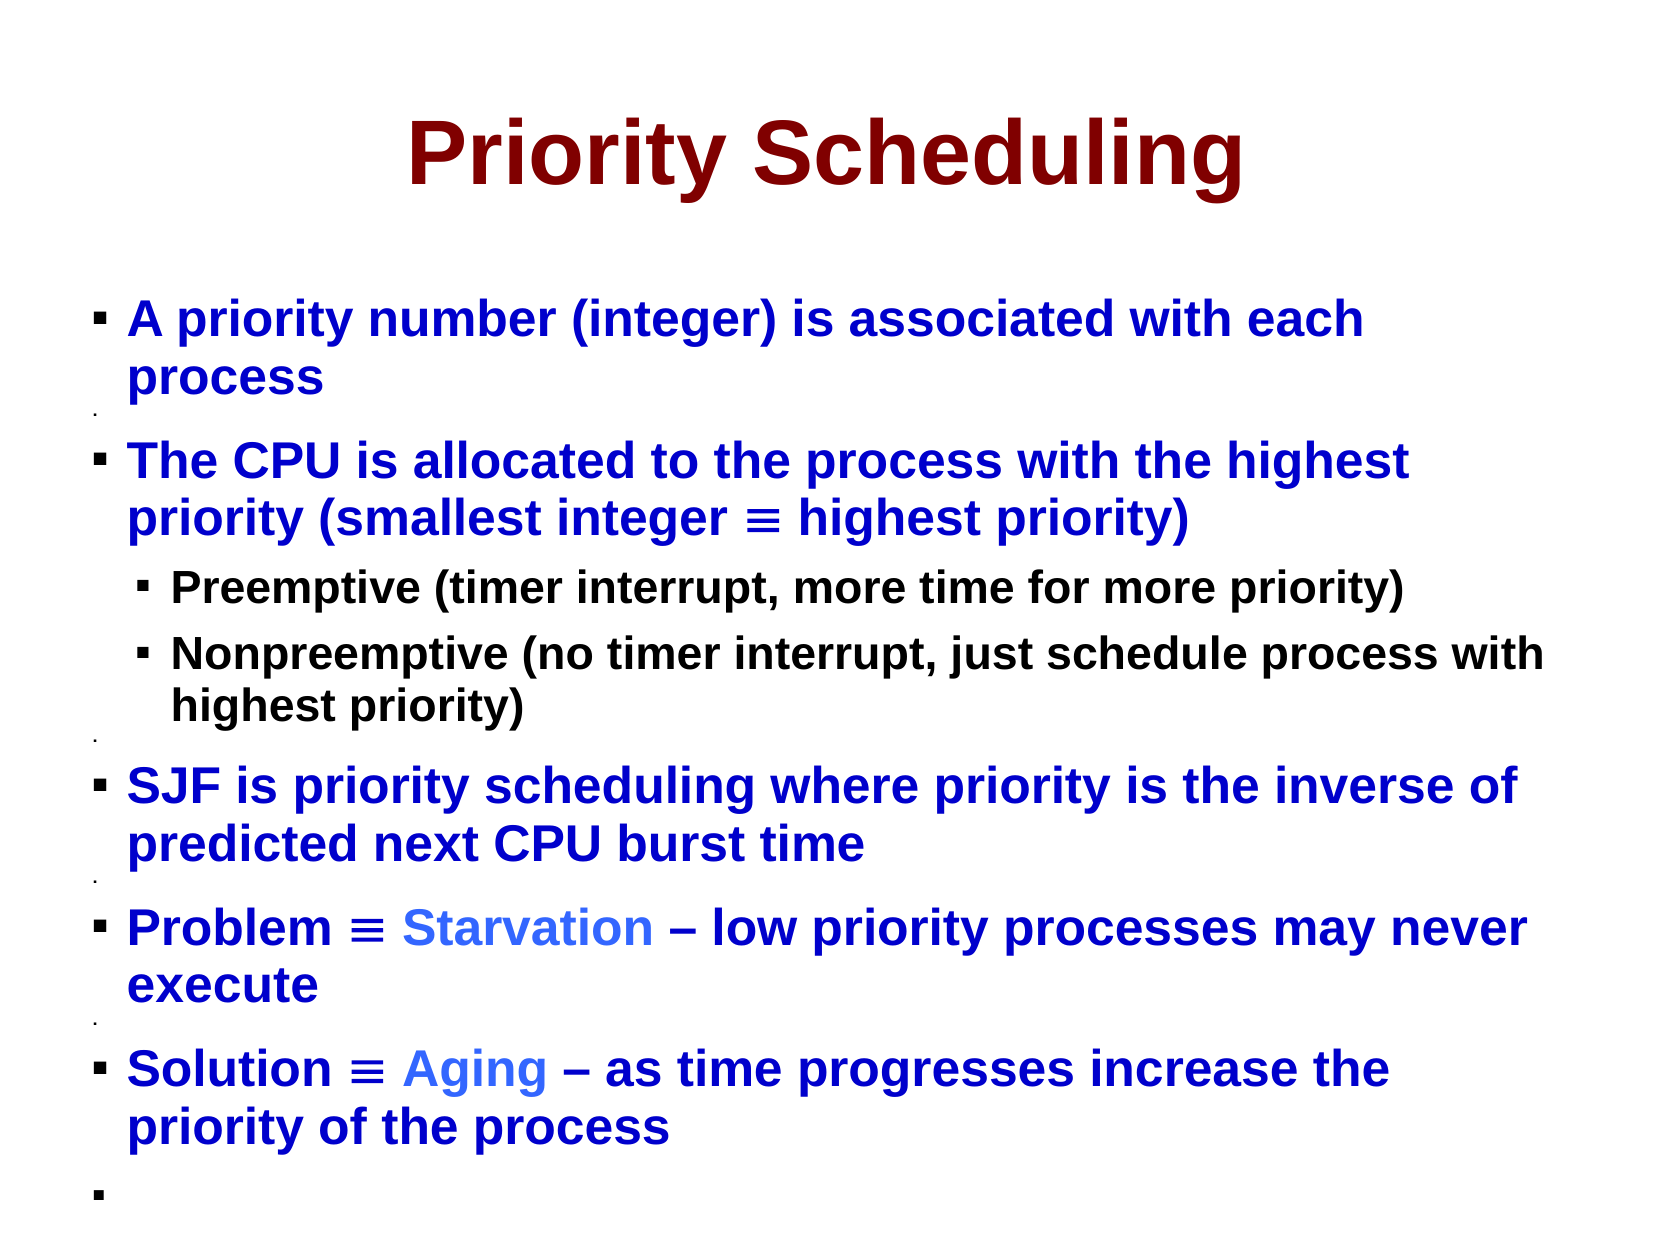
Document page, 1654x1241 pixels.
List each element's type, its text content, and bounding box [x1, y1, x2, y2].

list A priority number (integer) is associated with each process The CPU is allocated to the process with the highest priority (smallest integer  highest priority) Preemptive (timer interrupt, more time for more priority) Nonpreemptive (no timer interrupt, just schedule process with highest priority) SJF is priority scheduling where priority is the inverse of predicted next CPU burst time Problem  Starvation – low priority processes may never execute Solution  Aging – as time progresses increase the priority of the process [82, 290, 1571, 1158]
title Priority Scheduling [82, 49, 1571, 257]
